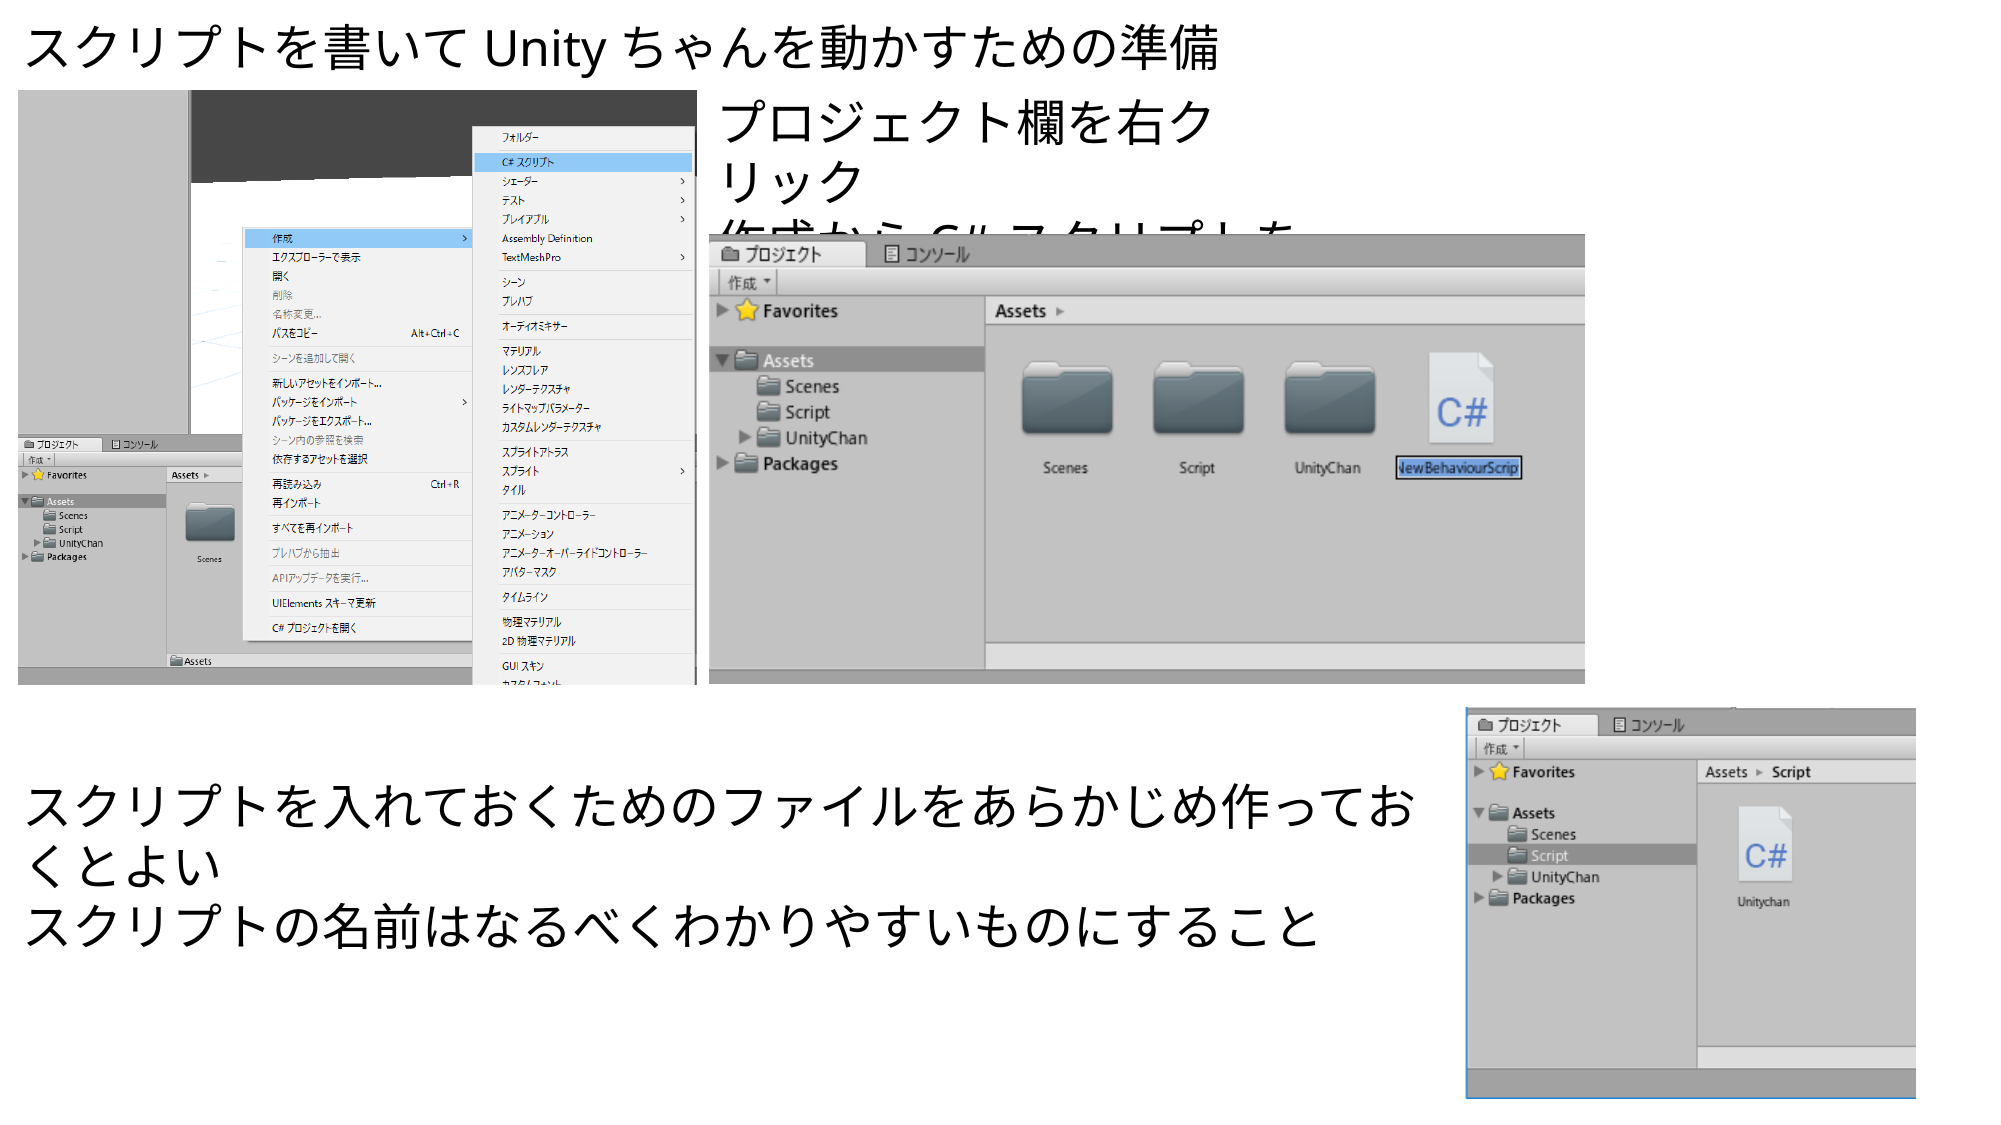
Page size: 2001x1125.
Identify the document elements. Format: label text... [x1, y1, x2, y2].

picture [1465, 707, 1916, 1099]
text_box スクリプトを入れておくためのファイルをあらかじめ作っておくとよい スクリプトの名前はなるべくわかりやすいものにすること [7, 707, 1455, 904]
picture [709, 234, 1585, 684]
picture [18, 90, 697, 685]
text_box スクリプトを書いてUnityちゃんを動かすための準備 [7, 9, 1316, 86]
text_box プロジェクト欄を右クリック 作成からC#スクリプトを選択 [701, 84, 1326, 221]
